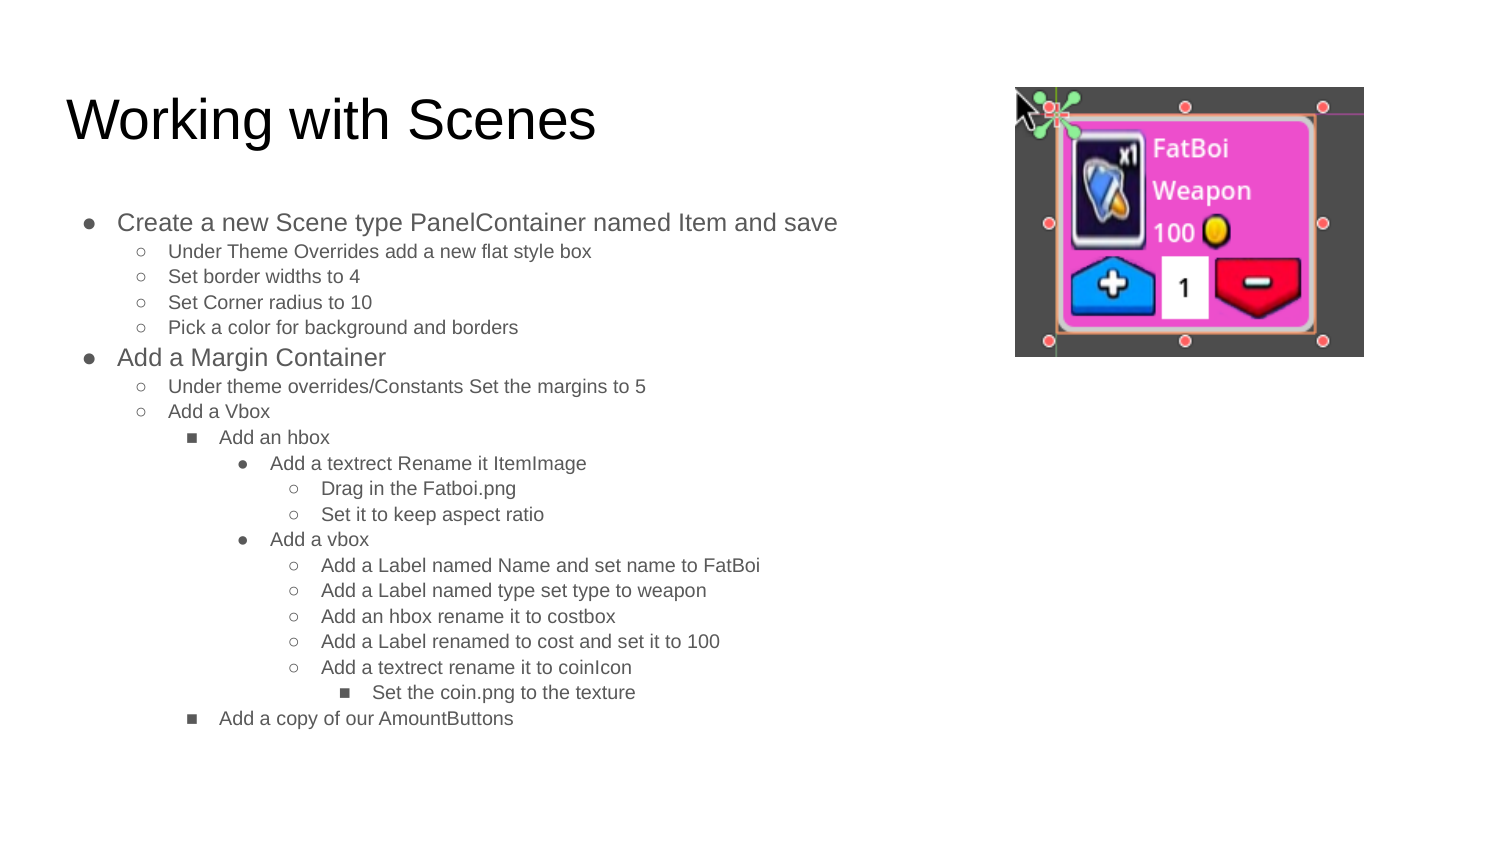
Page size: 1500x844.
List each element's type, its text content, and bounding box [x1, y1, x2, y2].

picture [1015, 87, 1364, 357]
list Create a new Scene type PanelContainer named Item and save Under Theme Overrides add a new flat style box Set border widths to 4 Set Corner radius to 10 Pick a color for background and borders Add a Margin Container Under theme overrides/Constants Set the margins to 5 Add a Vbox Add an hbox Add a textrect Rename it ItemImage Drag in the Fatboi.png Set it to keep aspect ratio Add a vbox Add a Label named Name and set name to FatBoi Add a Label named type set type to weapon Add an hbox rename it to costbox Add a Label renamed to cost and set it to 100 Add a textrect rename it to coinIcon Set the coin.png to the texture Add a copy of our AmountButtons [51, 189, 1449, 750]
title Working with Scenes [51, 72, 1449, 167]
